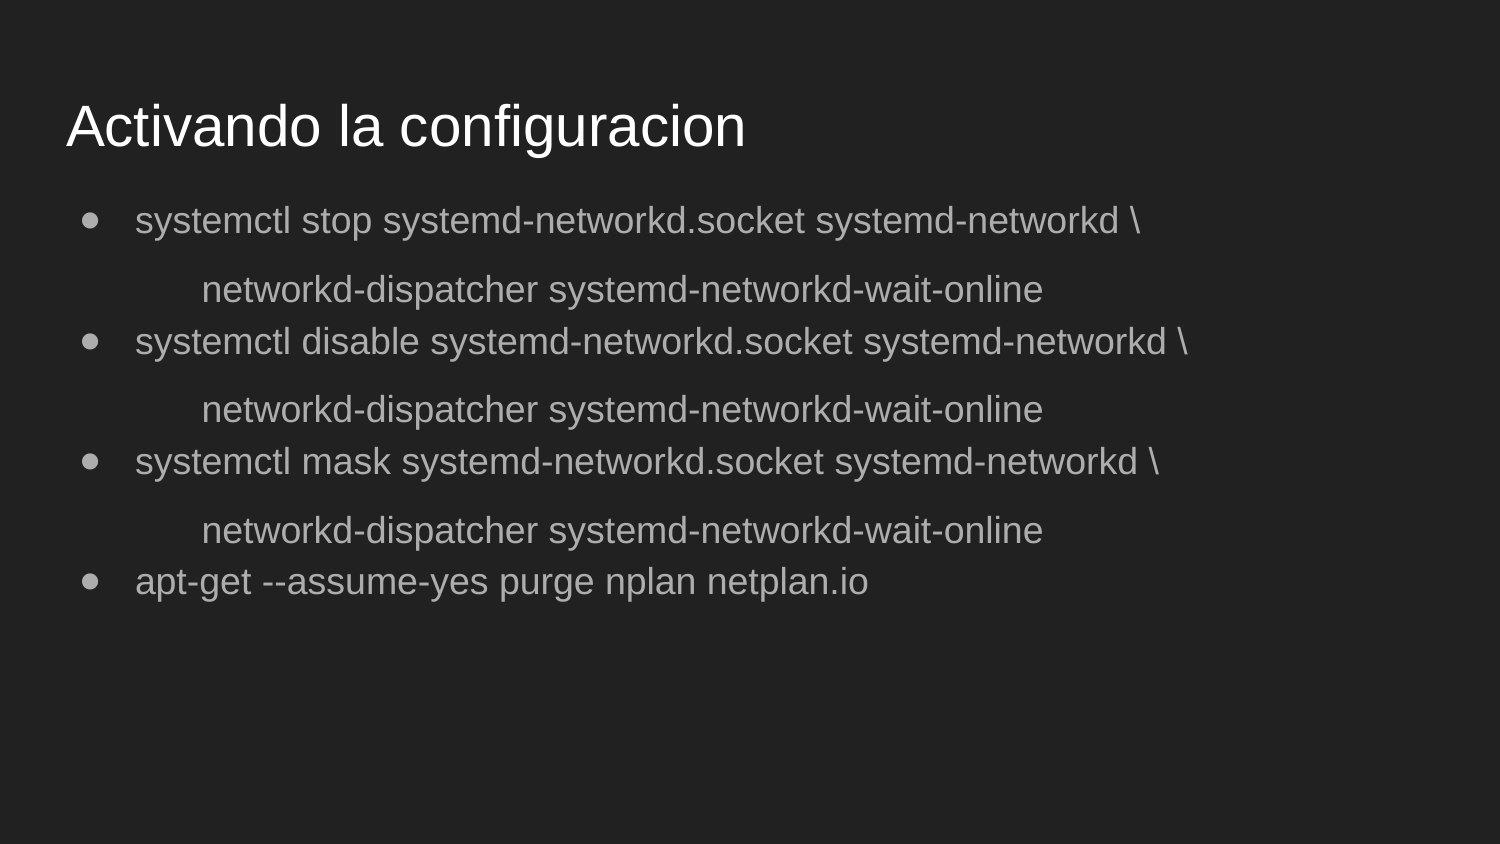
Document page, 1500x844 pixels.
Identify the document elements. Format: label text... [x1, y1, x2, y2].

list systemctl stop systemd-networkd.socket systemd-networkd \ networkd-dispatcher systemd-networkd-wait-online systemctl disable systemd-networkd.socket systemd-networkd \ networkd-dispatcher systemd-networkd-wait-online systemctl mask systemd-networkd.socket systemd-networkd \ networkd-dispatcher systemd-networkd-wait-online apt-get --assume-yes purge nplan netplan.io [45, 129, 1254, 691]
title Activando la configuracion [51, 72, 1449, 167]
